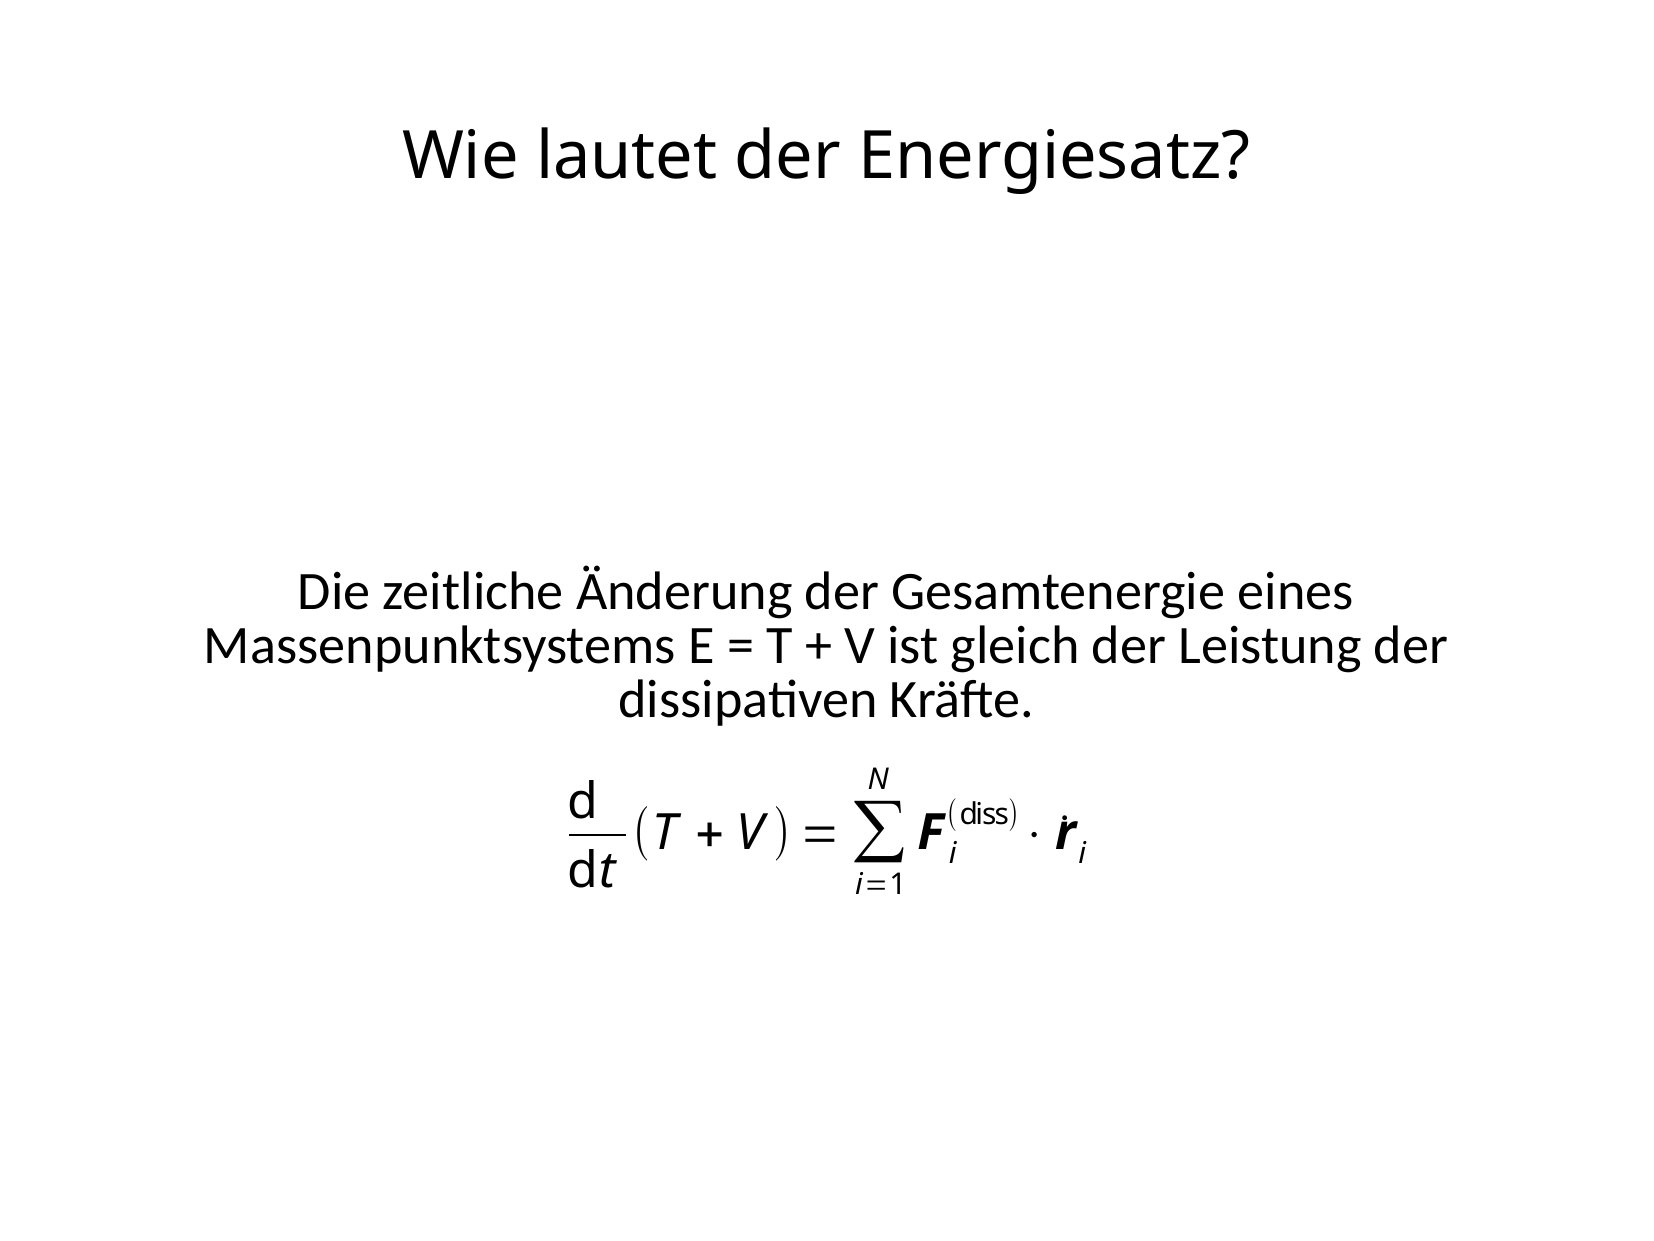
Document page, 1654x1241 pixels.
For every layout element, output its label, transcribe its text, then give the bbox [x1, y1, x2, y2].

title Wie lautet der Energiesatz? [82, 49, 1571, 257]
chart [561, 761, 1093, 904]
subtitle Die zeitliche Änderung der Gesamtenergie eines Massenpunktsystems E = T + V ist gleich der Leistung der dissipativen Kräfte. [82, 290, 1571, 1010]
